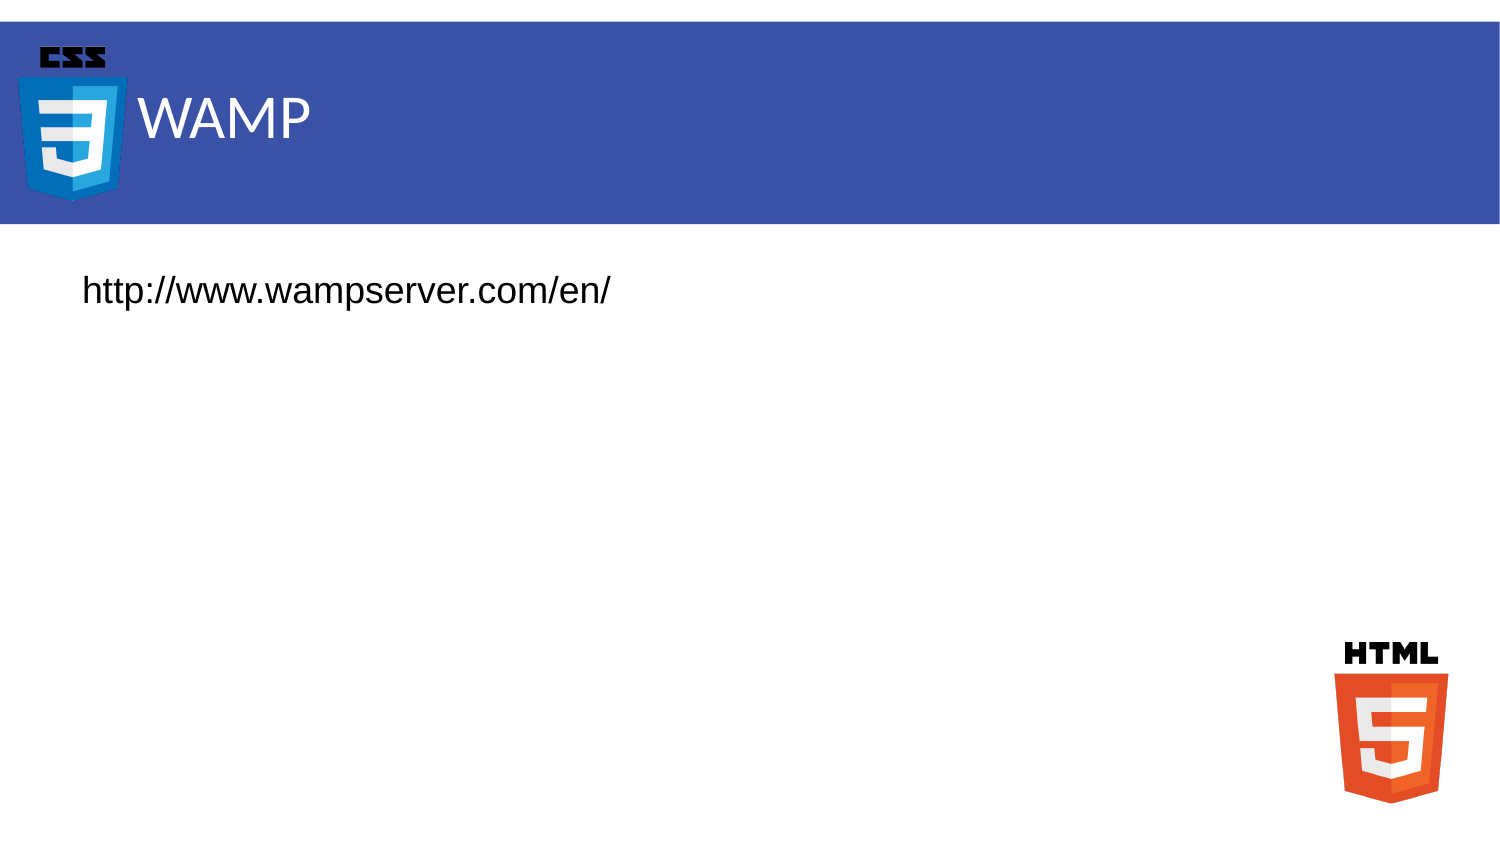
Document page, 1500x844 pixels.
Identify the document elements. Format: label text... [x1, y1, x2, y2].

title WAMP [128, 72, 1500, 167]
picture [17, 46, 128, 201]
picture [1334, 641, 1449, 804]
text_box http://www.wampserver.com/en/ [67, 262, 626, 319]
